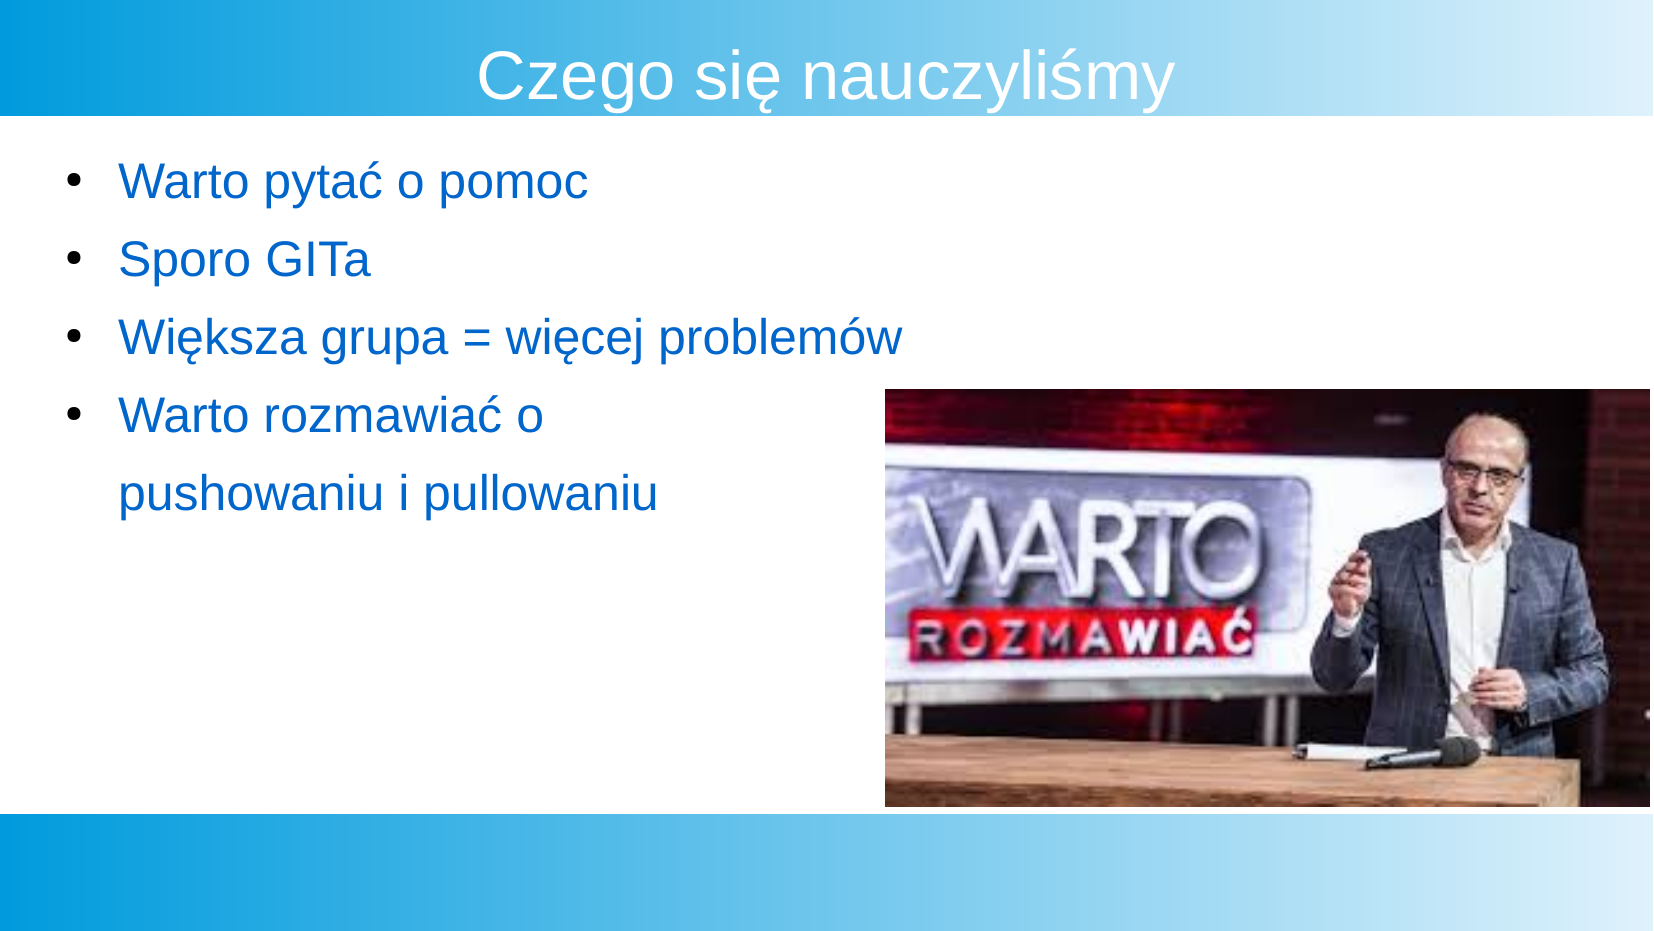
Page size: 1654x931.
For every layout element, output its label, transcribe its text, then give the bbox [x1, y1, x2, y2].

title Czego się nauczyliśmy [82, 37, 1571, 116]
picture [885, 389, 1650, 807]
list Warto pytać o pomoc Sporo GITa Większa grupa = więcej problemów Warto rozmawiać o pushowaniu i pullowaniu [47, 153, 1536, 693]
